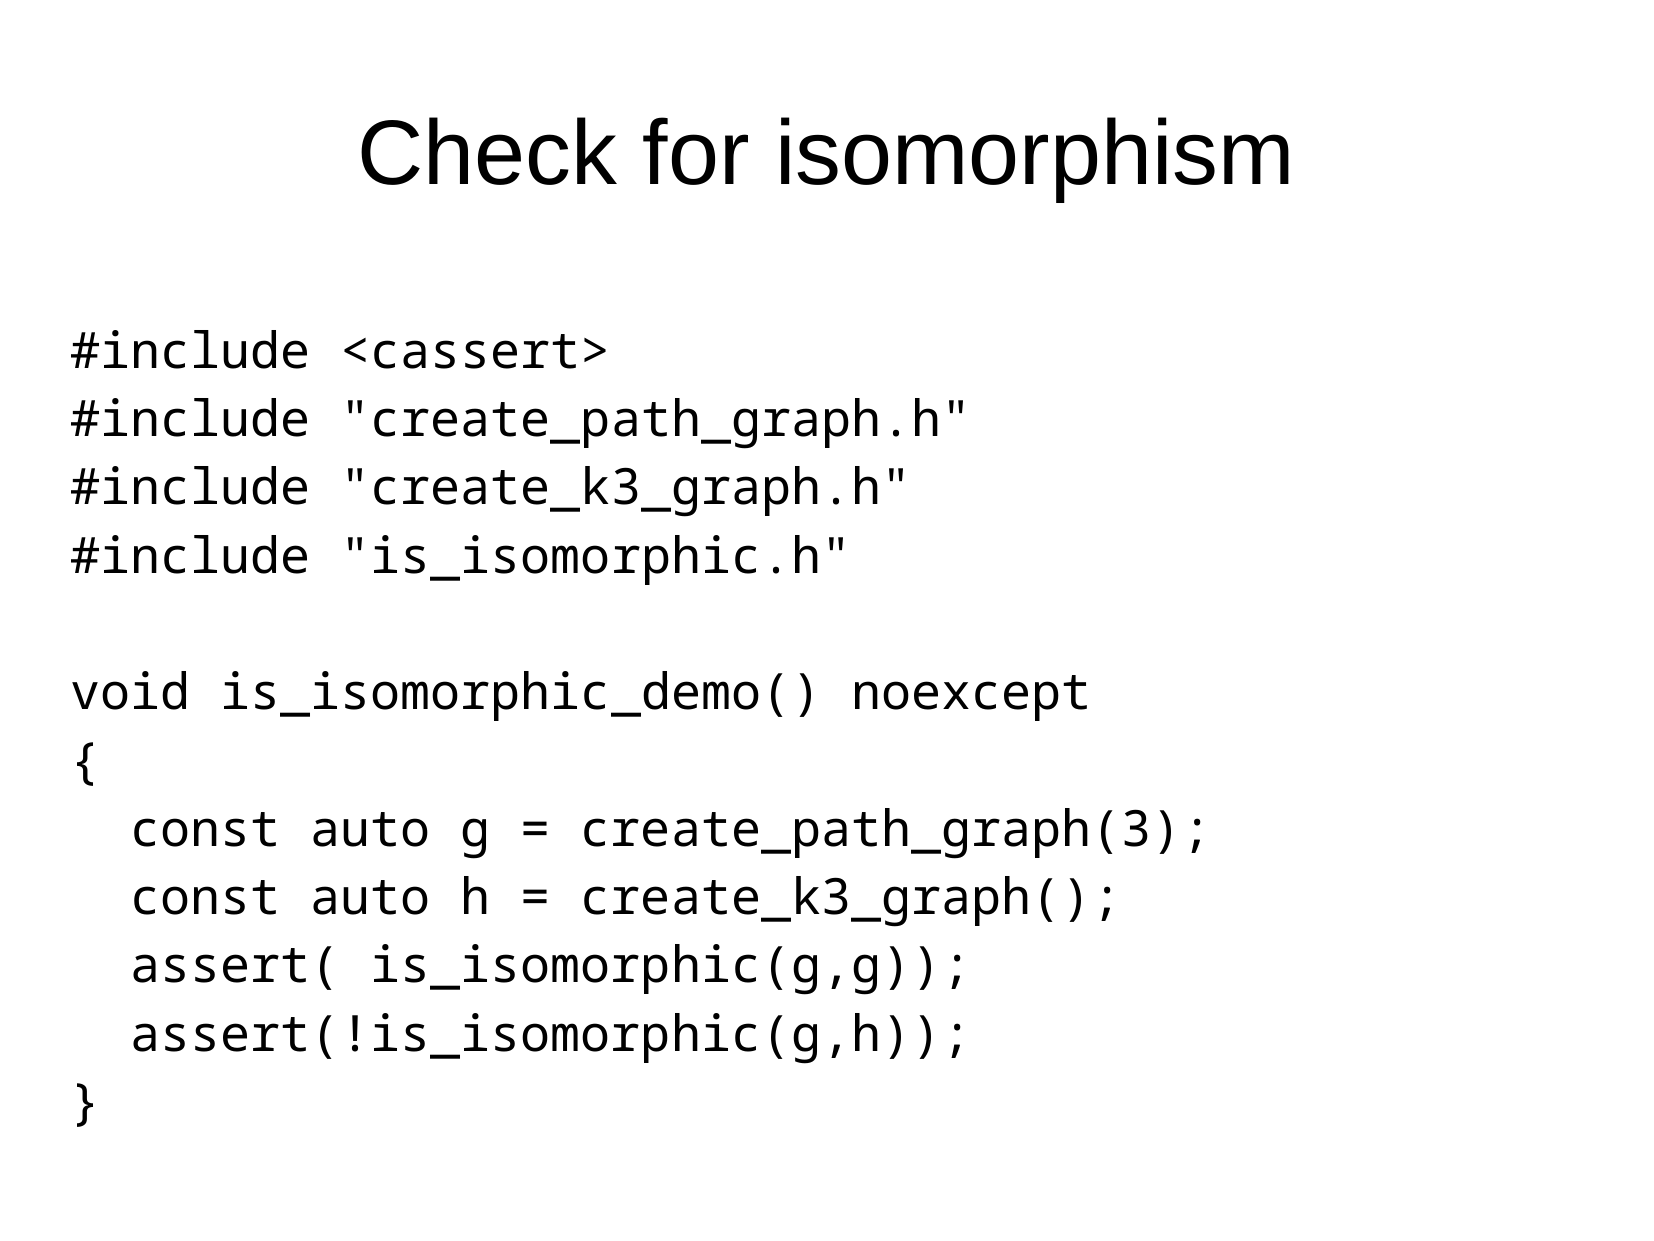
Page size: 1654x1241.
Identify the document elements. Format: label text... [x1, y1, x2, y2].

title Check for isomorphism [82, 49, 1571, 257]
list #include <cassert> #include "create_path_graph.h" #include "create_k3_graph.h" #include "is_isomorphic.h" void is_isomorphic_demo() noexcept { const auto g = create_path_graph(3); const auto h = create_k3_graph(); assert( is_isomorphic(g,g)); assert(!is_isomorphic(g,h)); } [0, 315, 1654, 1241]
